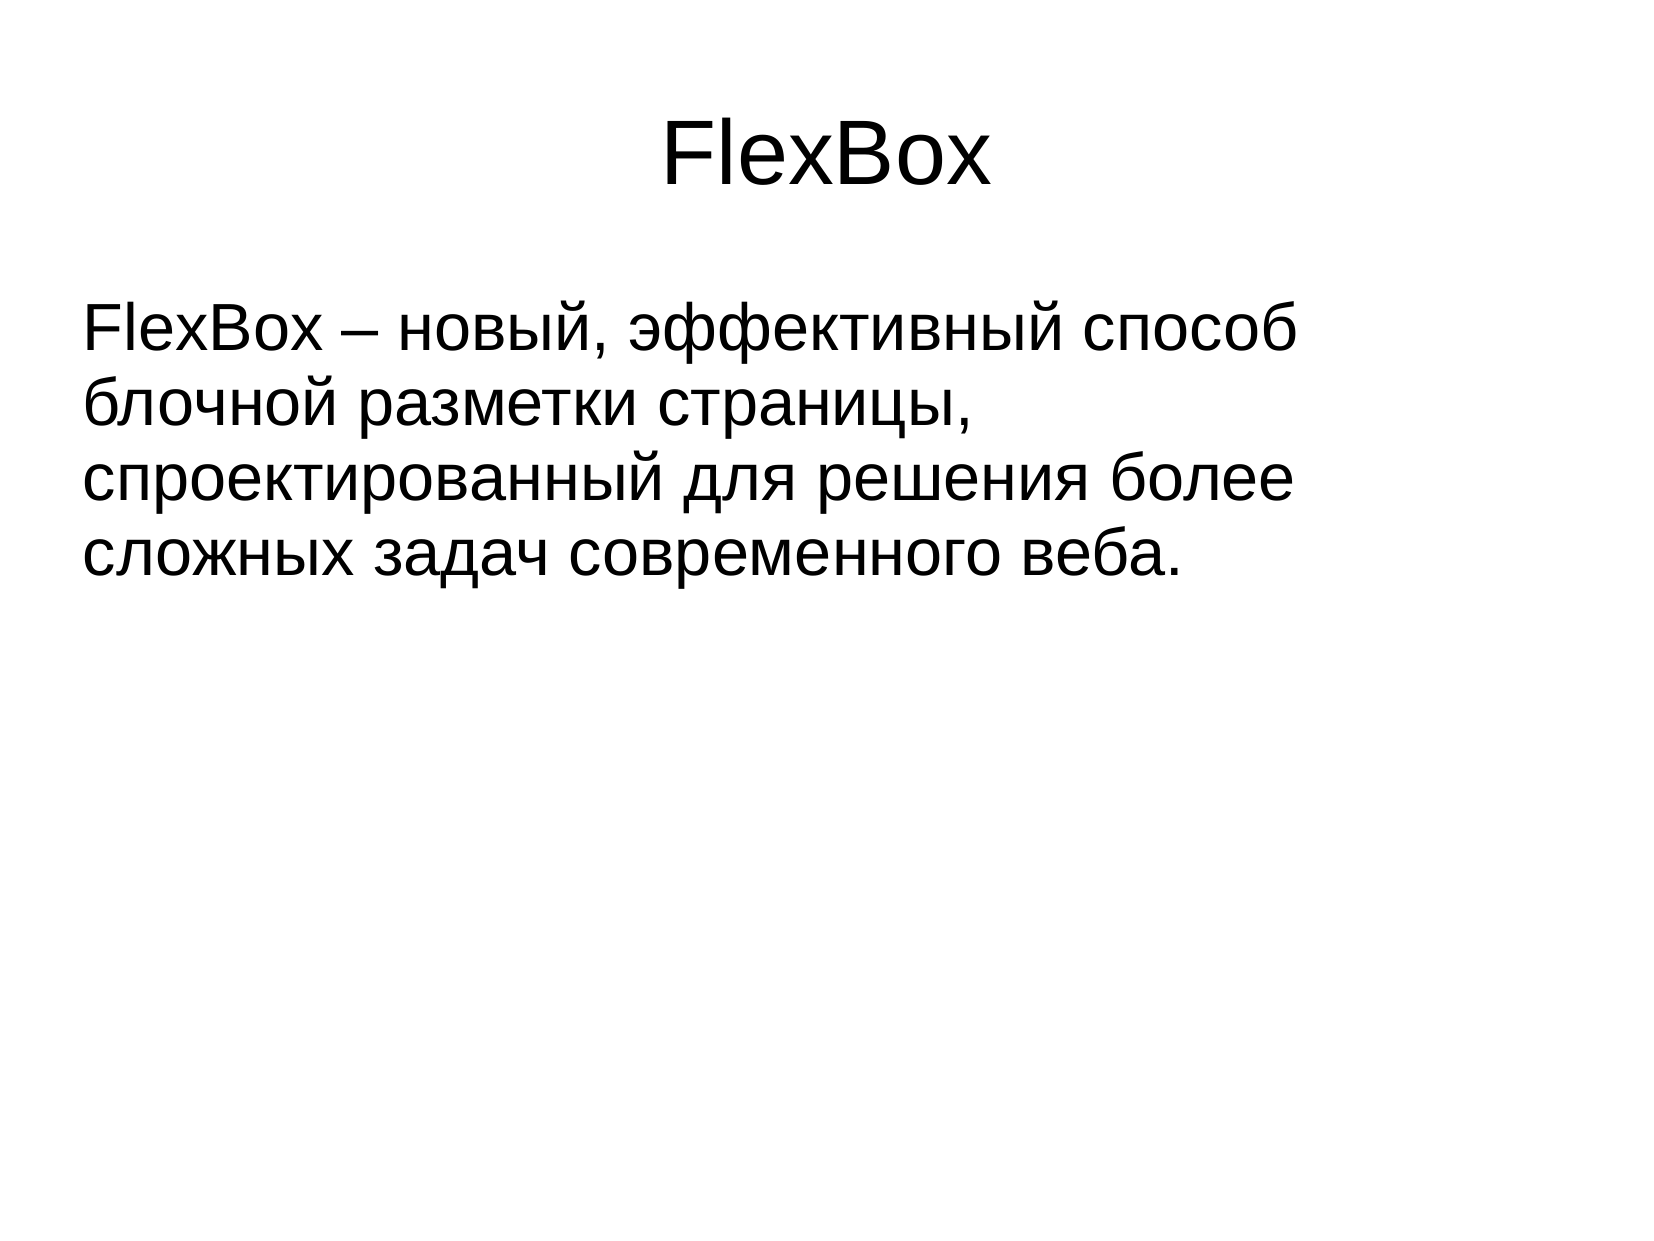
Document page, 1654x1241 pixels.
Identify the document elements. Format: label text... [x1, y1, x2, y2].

title FlexBox [82, 49, 1571, 257]
list FlexBox – новый, эффективный способ блочной разметки страницы, спроектированный для решения более сложных задач современного веба. [82, 290, 1571, 1010]
